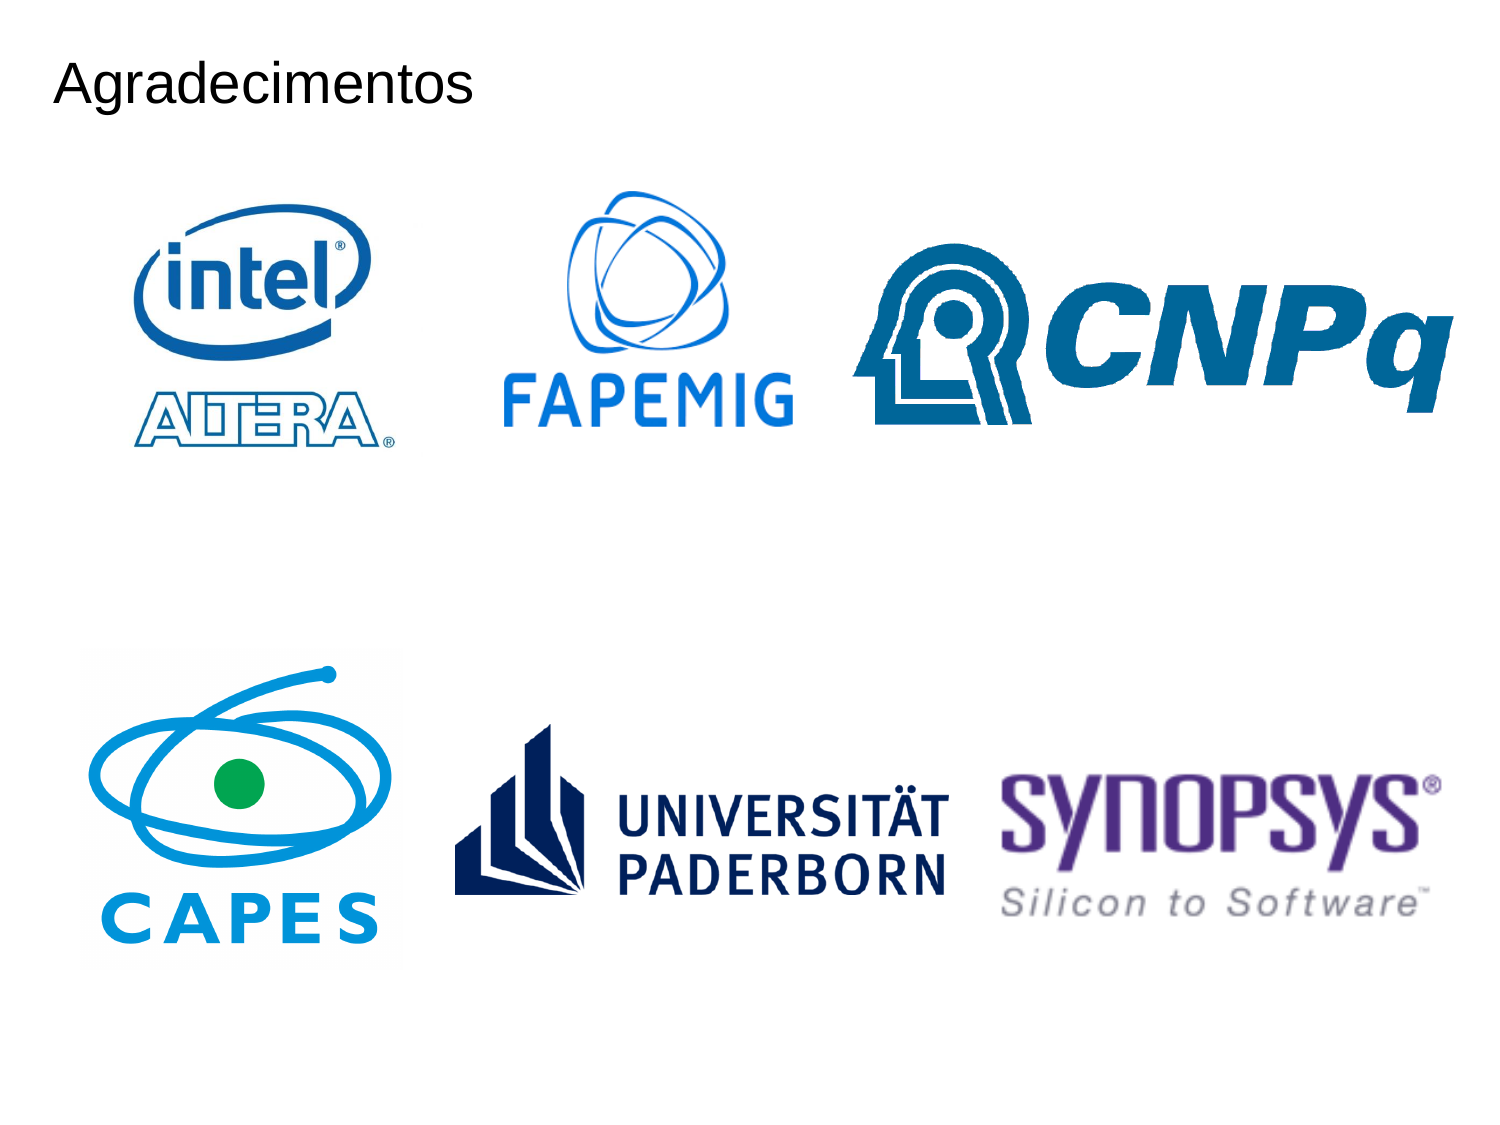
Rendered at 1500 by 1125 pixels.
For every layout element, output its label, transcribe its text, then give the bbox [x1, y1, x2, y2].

picture [455, 724, 949, 895]
picture [964, 743, 1469, 935]
picture [80, 648, 403, 970]
picture [852, 243, 1454, 435]
picture [503, 190, 794, 428]
picture [103, 189, 423, 463]
picture [1394, 330, 1420, 370]
title Agradecimentos [38, 30, 1471, 156]
